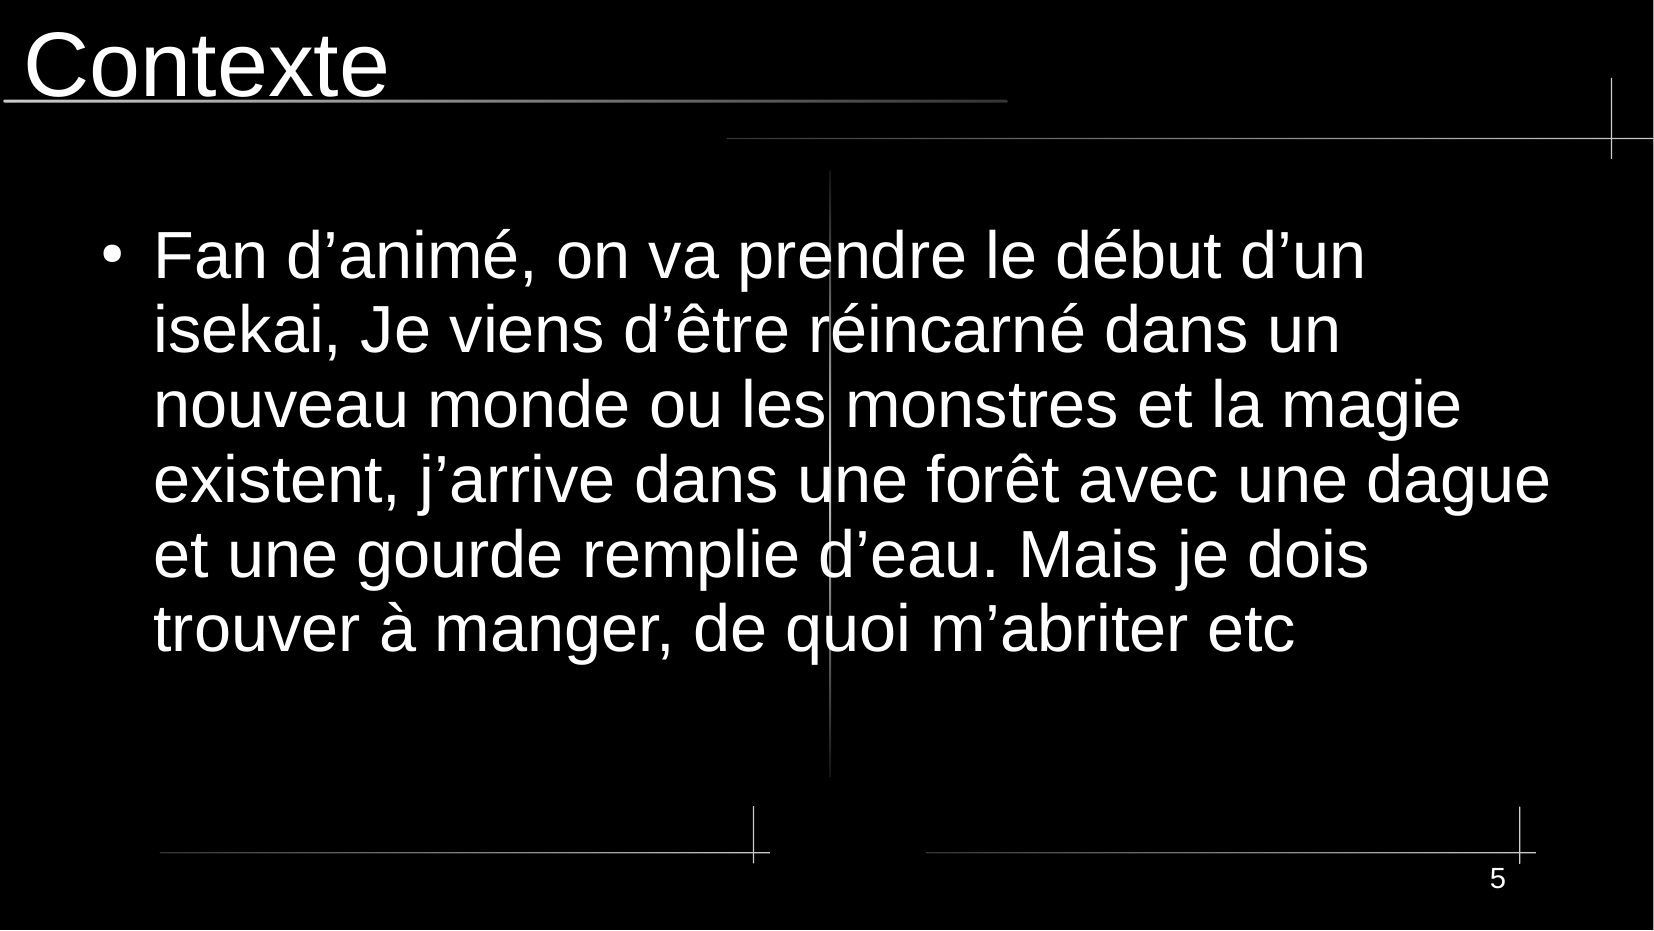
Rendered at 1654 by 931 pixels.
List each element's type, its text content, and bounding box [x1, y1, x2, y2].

list Fan d’animé, on va prendre le début d’un isekai, Je viens d’être réincarné dans un nouveau monde ou les monstres et la magie existent, j’arrive dans une forêt avec une dague et une gourde remplie d’eau. Mais je dois trouver à manger, de quoi m’abriter etc [82, 217, 1571, 758]
title Contexte [23, 11, 1589, 119]
